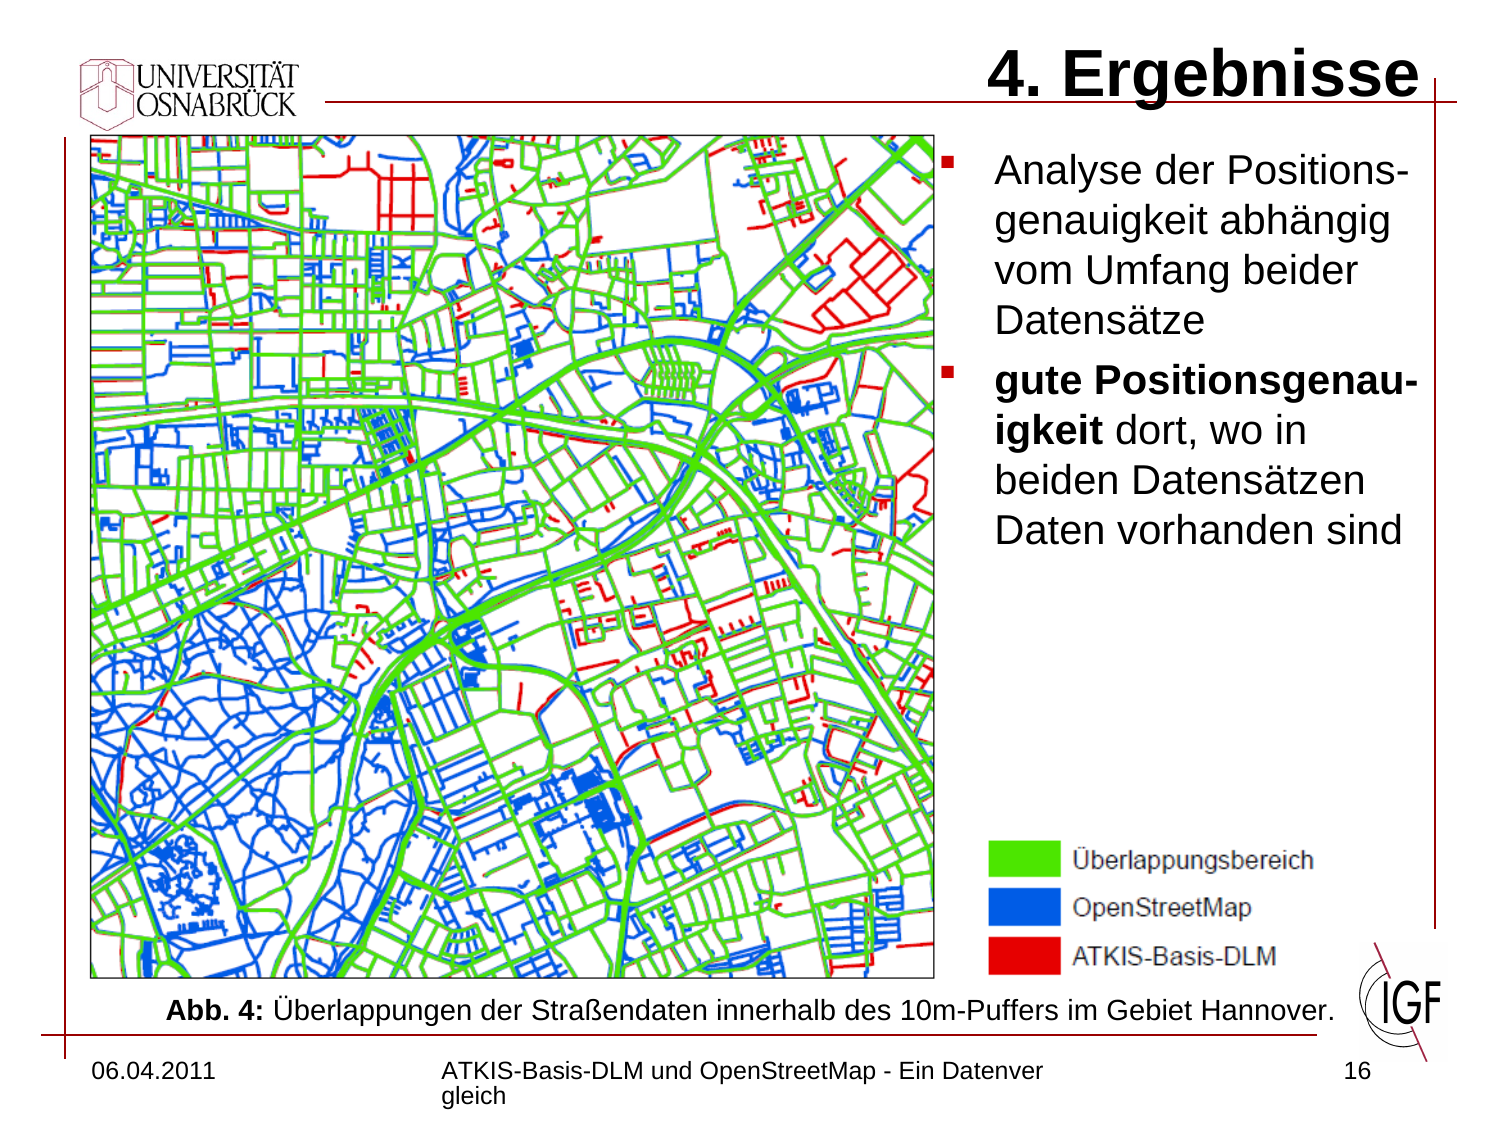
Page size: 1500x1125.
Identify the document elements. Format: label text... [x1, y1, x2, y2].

picture [79, 59, 941, 984]
title 4. Ergebnisse [460, 18, 1436, 121]
text_box Abb. 4: Überlappungen der Straßendaten innerhalb des 10m-Puffers im Gebiet Hannover. [86, 984, 1416, 1035]
picture [978, 833, 1323, 983]
list Analyse der Positions-genauigkeit abhängig vom Umfang beider Datensätze gute Positionsgenau-igkeit dort, wo in beiden Datensätzen Daten vorhanden sind [941, 134, 1441, 1007]
picture [1359, 942, 1448, 1062]
